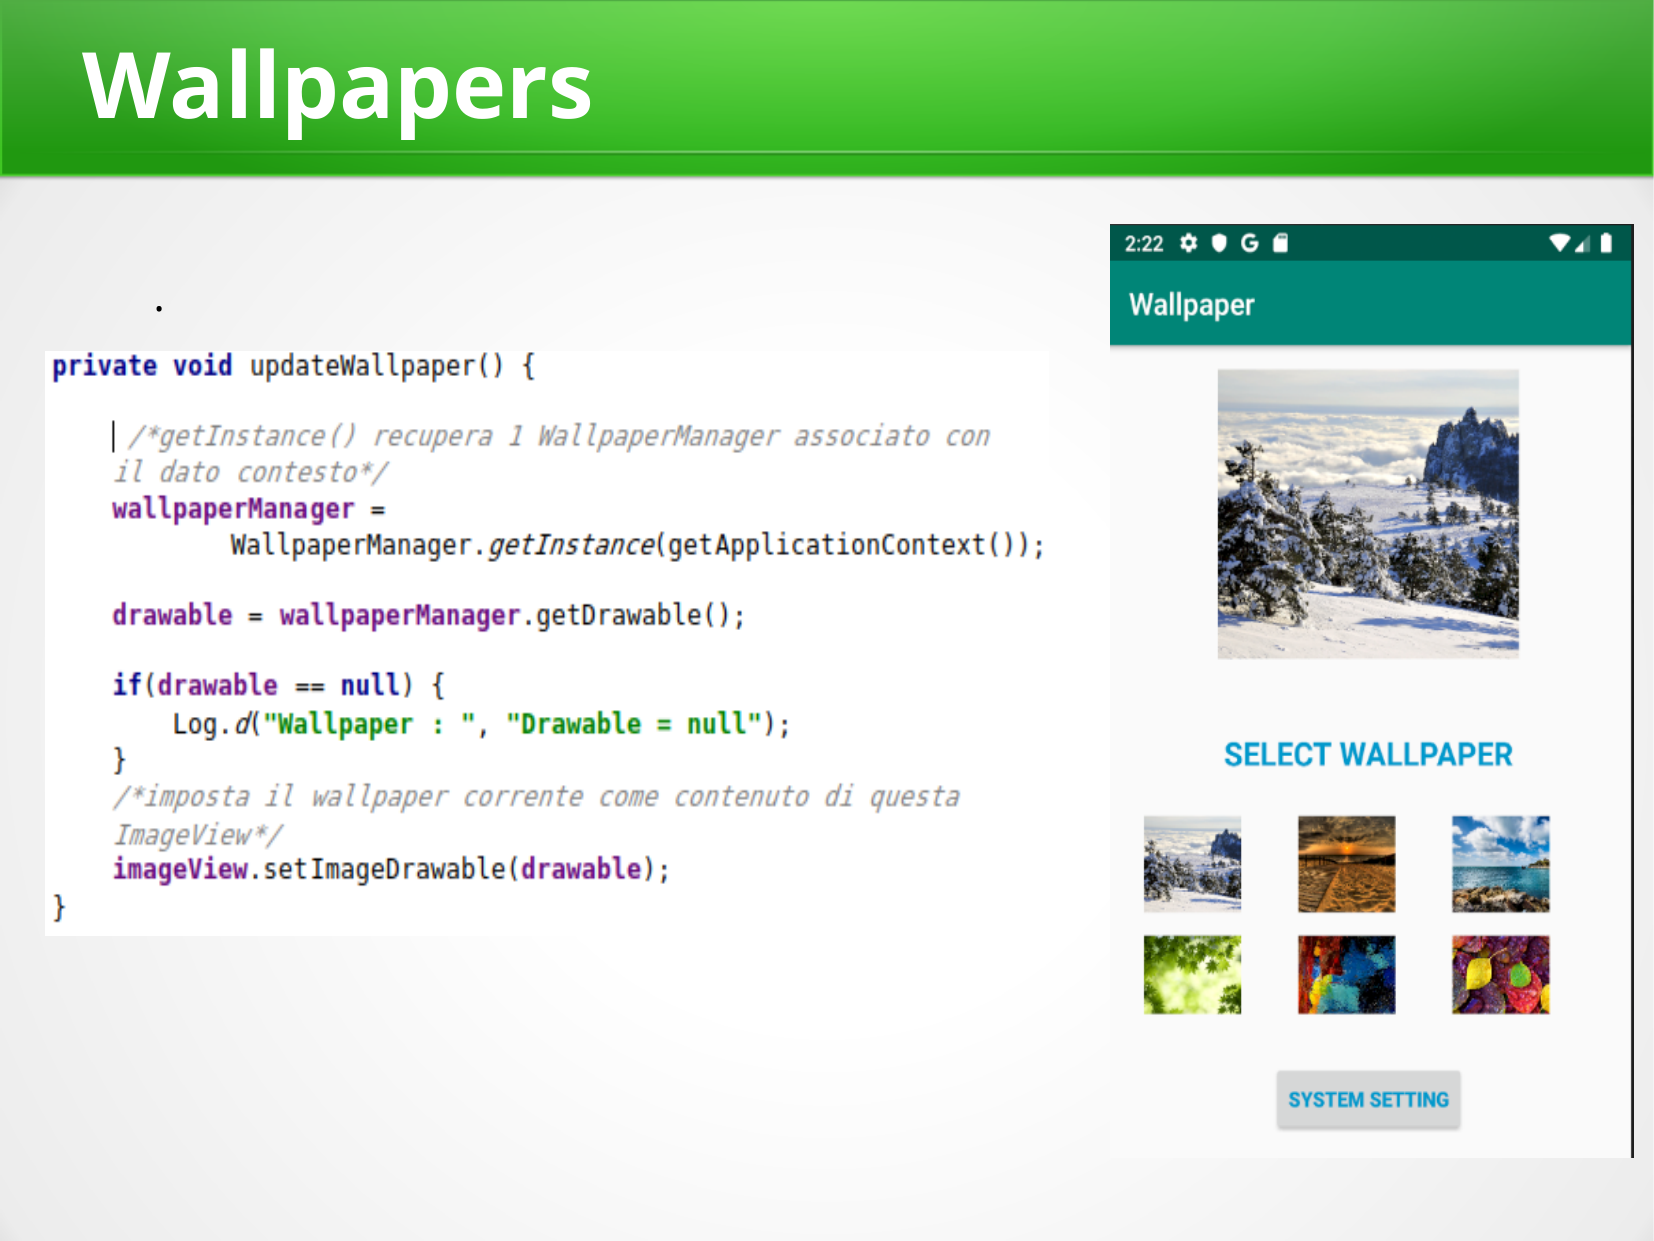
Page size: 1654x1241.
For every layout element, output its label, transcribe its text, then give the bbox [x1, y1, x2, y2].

title Wallpapers [82, 11, 1571, 154]
picture [0, 0, 1654, 1241]
list . [82, 195, 1571, 1052]
